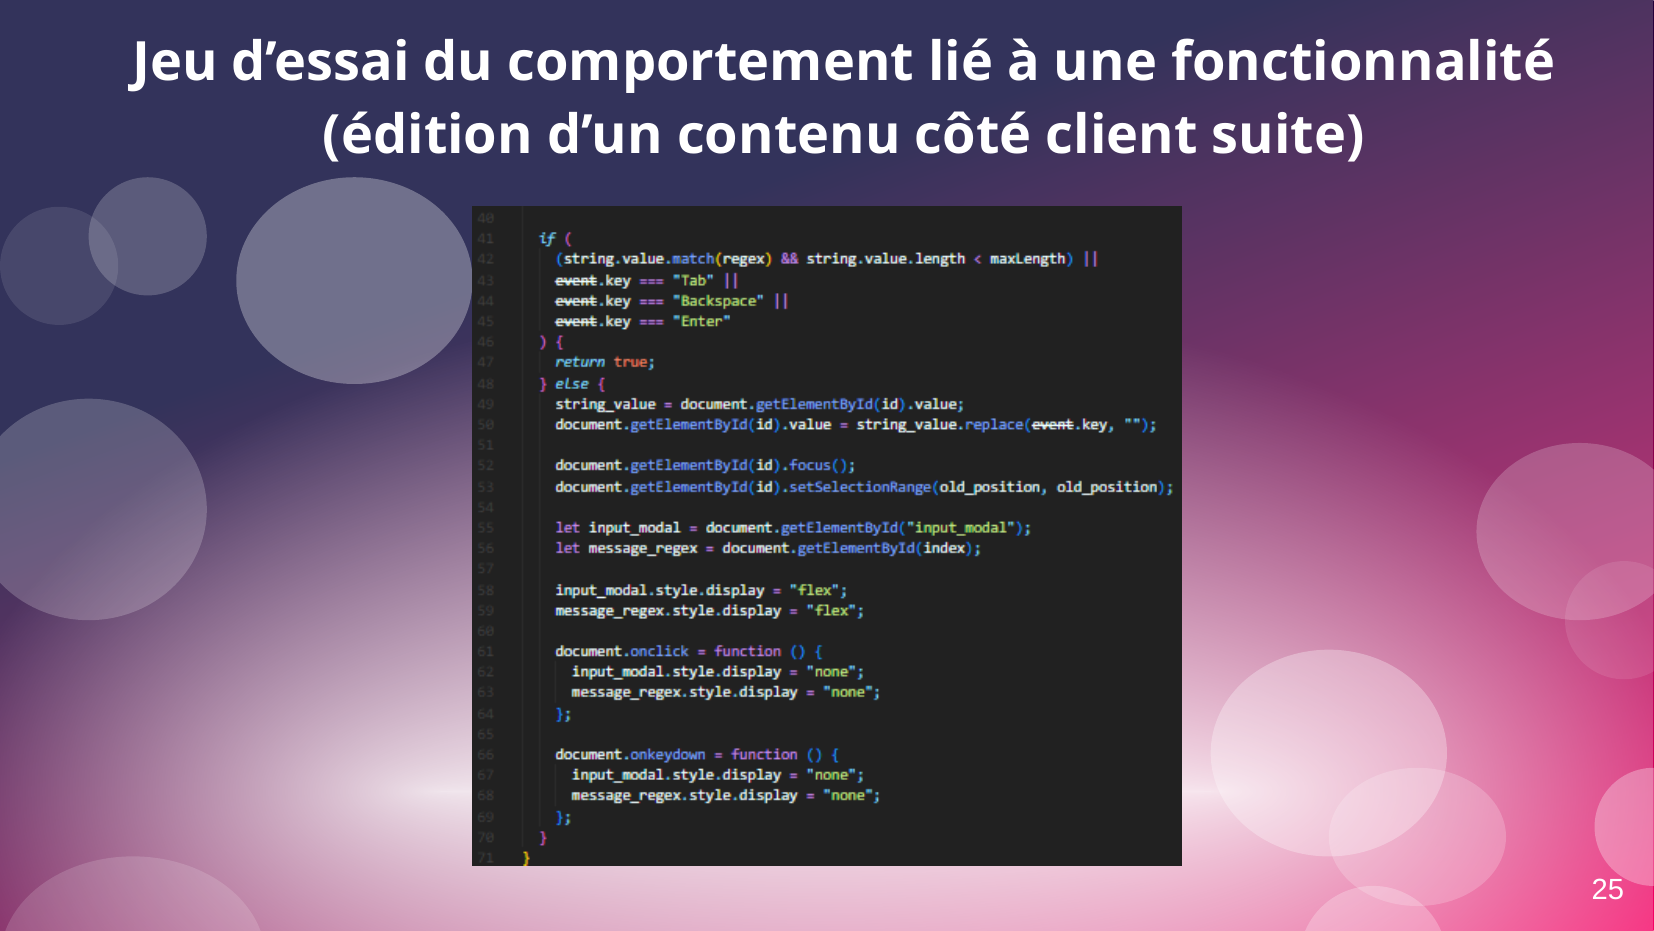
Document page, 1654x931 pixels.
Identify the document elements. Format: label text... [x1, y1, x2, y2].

title Jeu d’essai du comportement lié à une fonctionnalité (édition d’un contenu côté client suite) [88, 14, 1565, 178]
picture [472, 206, 1182, 867]
